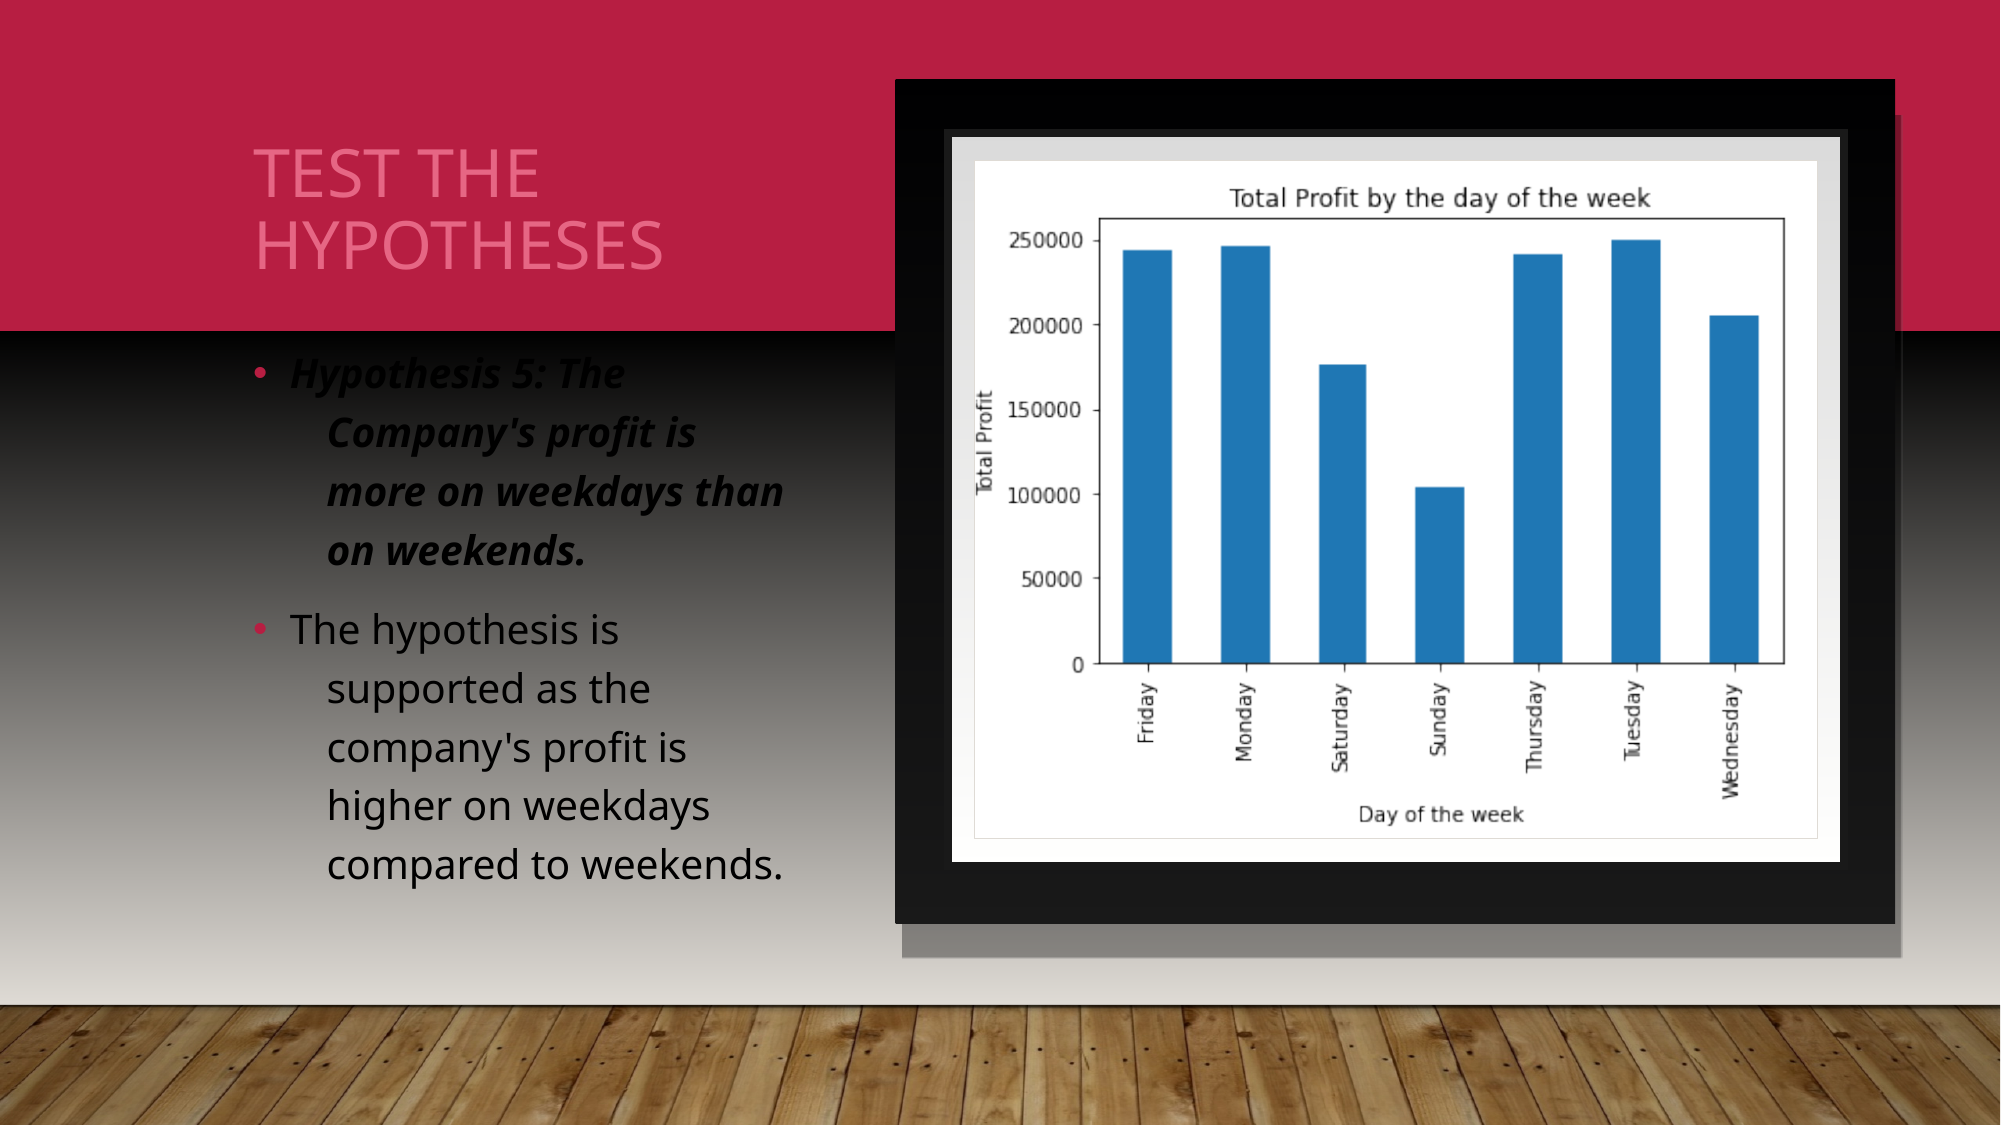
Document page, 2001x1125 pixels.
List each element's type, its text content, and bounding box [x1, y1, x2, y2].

list Hypothesis 5: The Company's profit is more on weekdays than on weekends. The hypothesis is supported as the company's profit is higher on weekdays compared to weekends. [238, 330, 817, 897]
text_box [0, 0, 2000, 1005]
picture [964, 173, 1796, 839]
picture [0, 1005, 2000, 1125]
title Test the hypotheses [238, 131, 818, 305]
